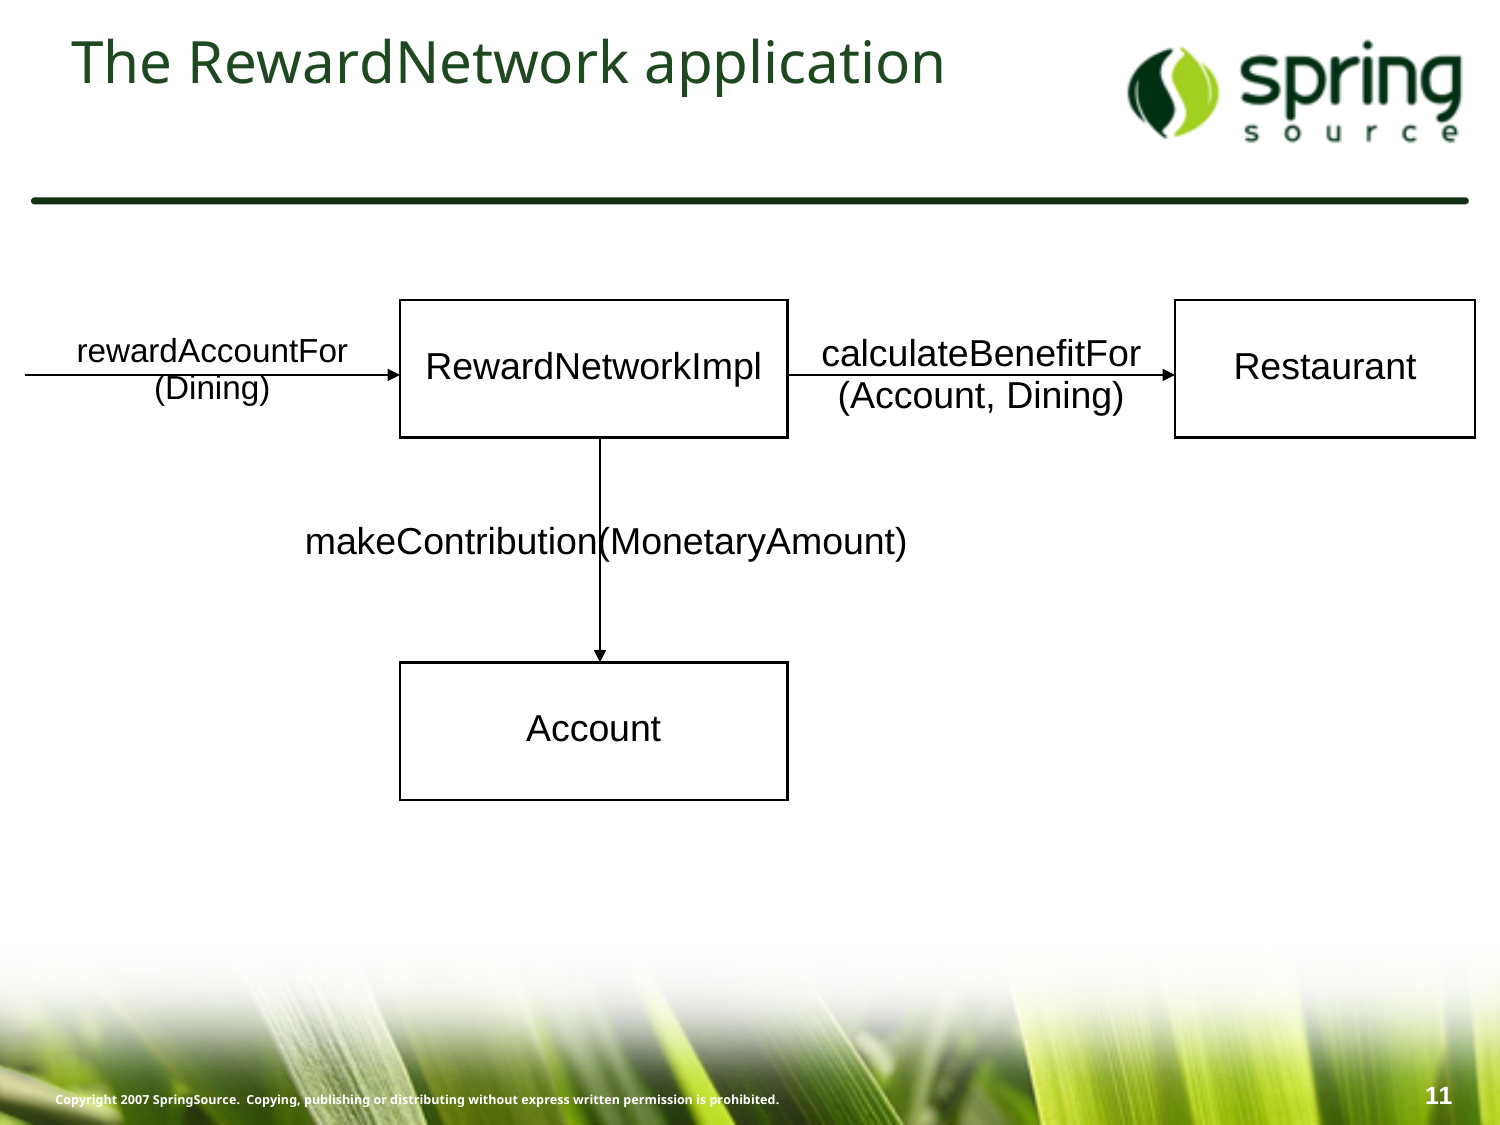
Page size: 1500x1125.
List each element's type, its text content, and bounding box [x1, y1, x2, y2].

text_box makeContribution(MonetaryAmount) [275, 512, 938, 570]
text_box calculateBenefitFor (Account, Dining) [787, 324, 1176, 425]
picture [1093, 32, 1500, 158]
title The RewardNetwork application [56, 13, 1089, 176]
text_box Account [399, 699, 788, 758]
text_box Restaurant [1176, 337, 1476, 395]
text_box rewardAccountFor (Dining) [24, 324, 401, 415]
picture [0, 941, 1500, 1125]
text_box RewardNetworkImpl [401, 337, 787, 395]
